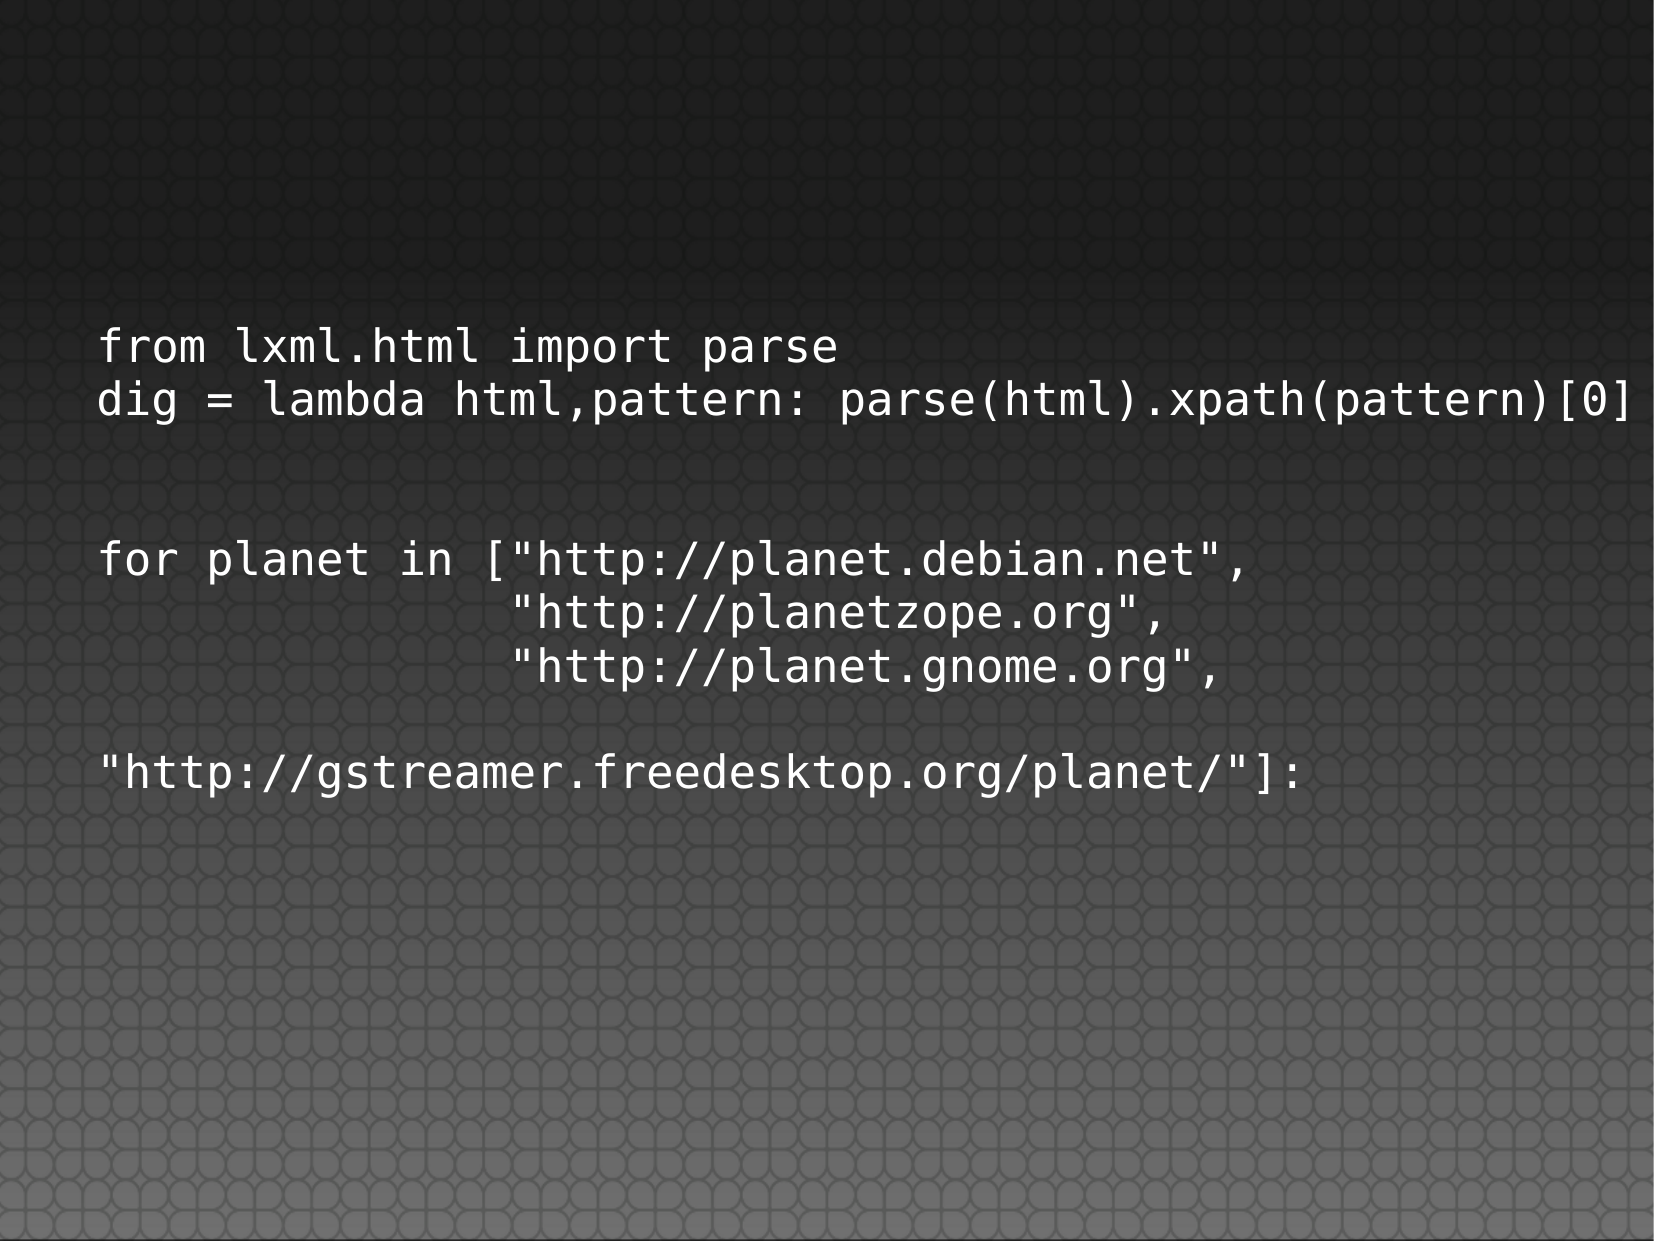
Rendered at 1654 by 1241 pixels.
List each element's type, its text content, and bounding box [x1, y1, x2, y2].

picture [0, 0, 1654, 1241]
title from lxml.html import parse dig = lambda html,pattern: parse(html).xpath(pattern)[0] for planet in ["http://planet.debian.net", "http://planetzope.org", "http://planet.gnome.org", "http://gstreamer.freedesktop.org/planet/"]: [96, 319, 1637, 960]
